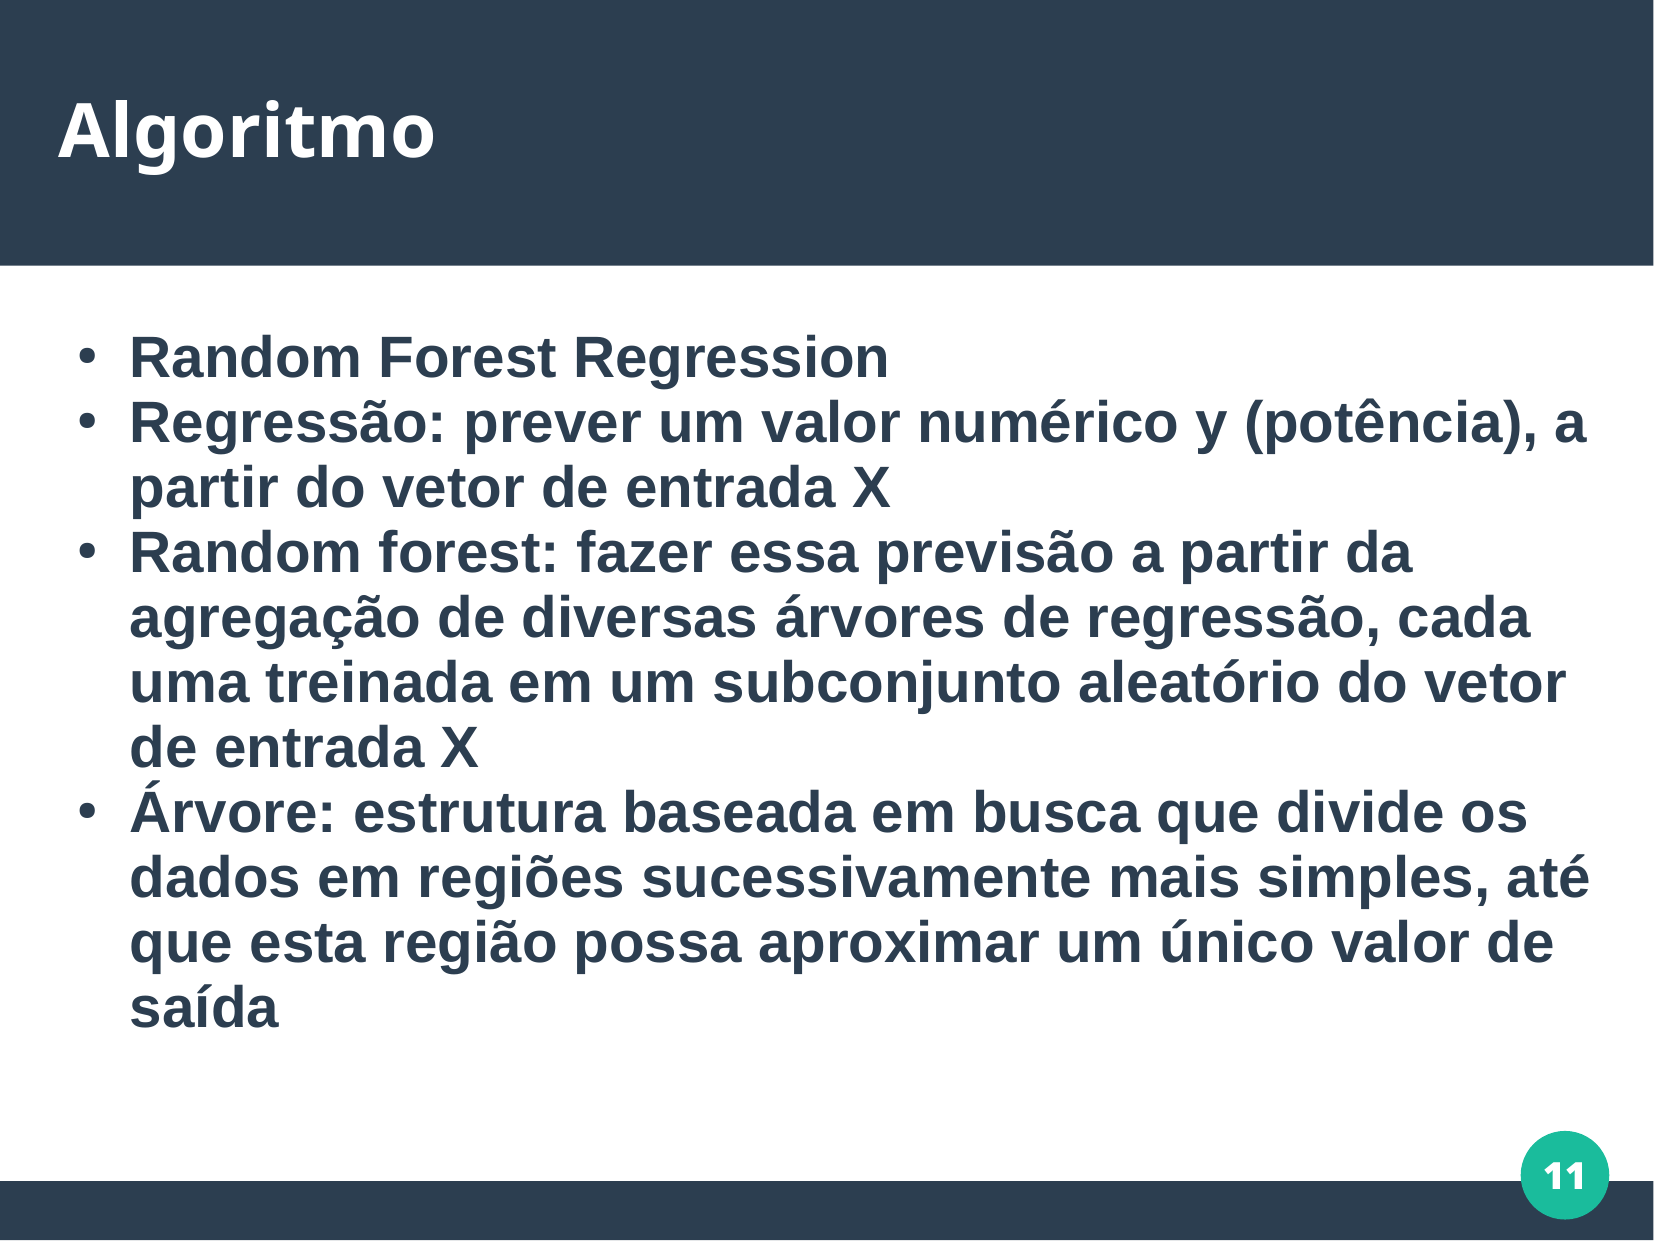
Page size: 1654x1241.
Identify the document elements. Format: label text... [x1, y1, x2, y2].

list Random Forest Regression Regressão: prever um valor numérico y (potência), a partir do vetor de entrada X Random forest: fazer essa previsão a partir da agregação de diversas árvores de regressão, cada uma treinada em um subconjunto aleatório do vetor de entrada X Árvore: estrutura baseada em busca que divide os dados em regiões sucessivamente mais simples, até que esta região possa aproximar um único valor de saída [59, 324, 1595, 1152]
title Algoritmo [59, 49, 1595, 207]
